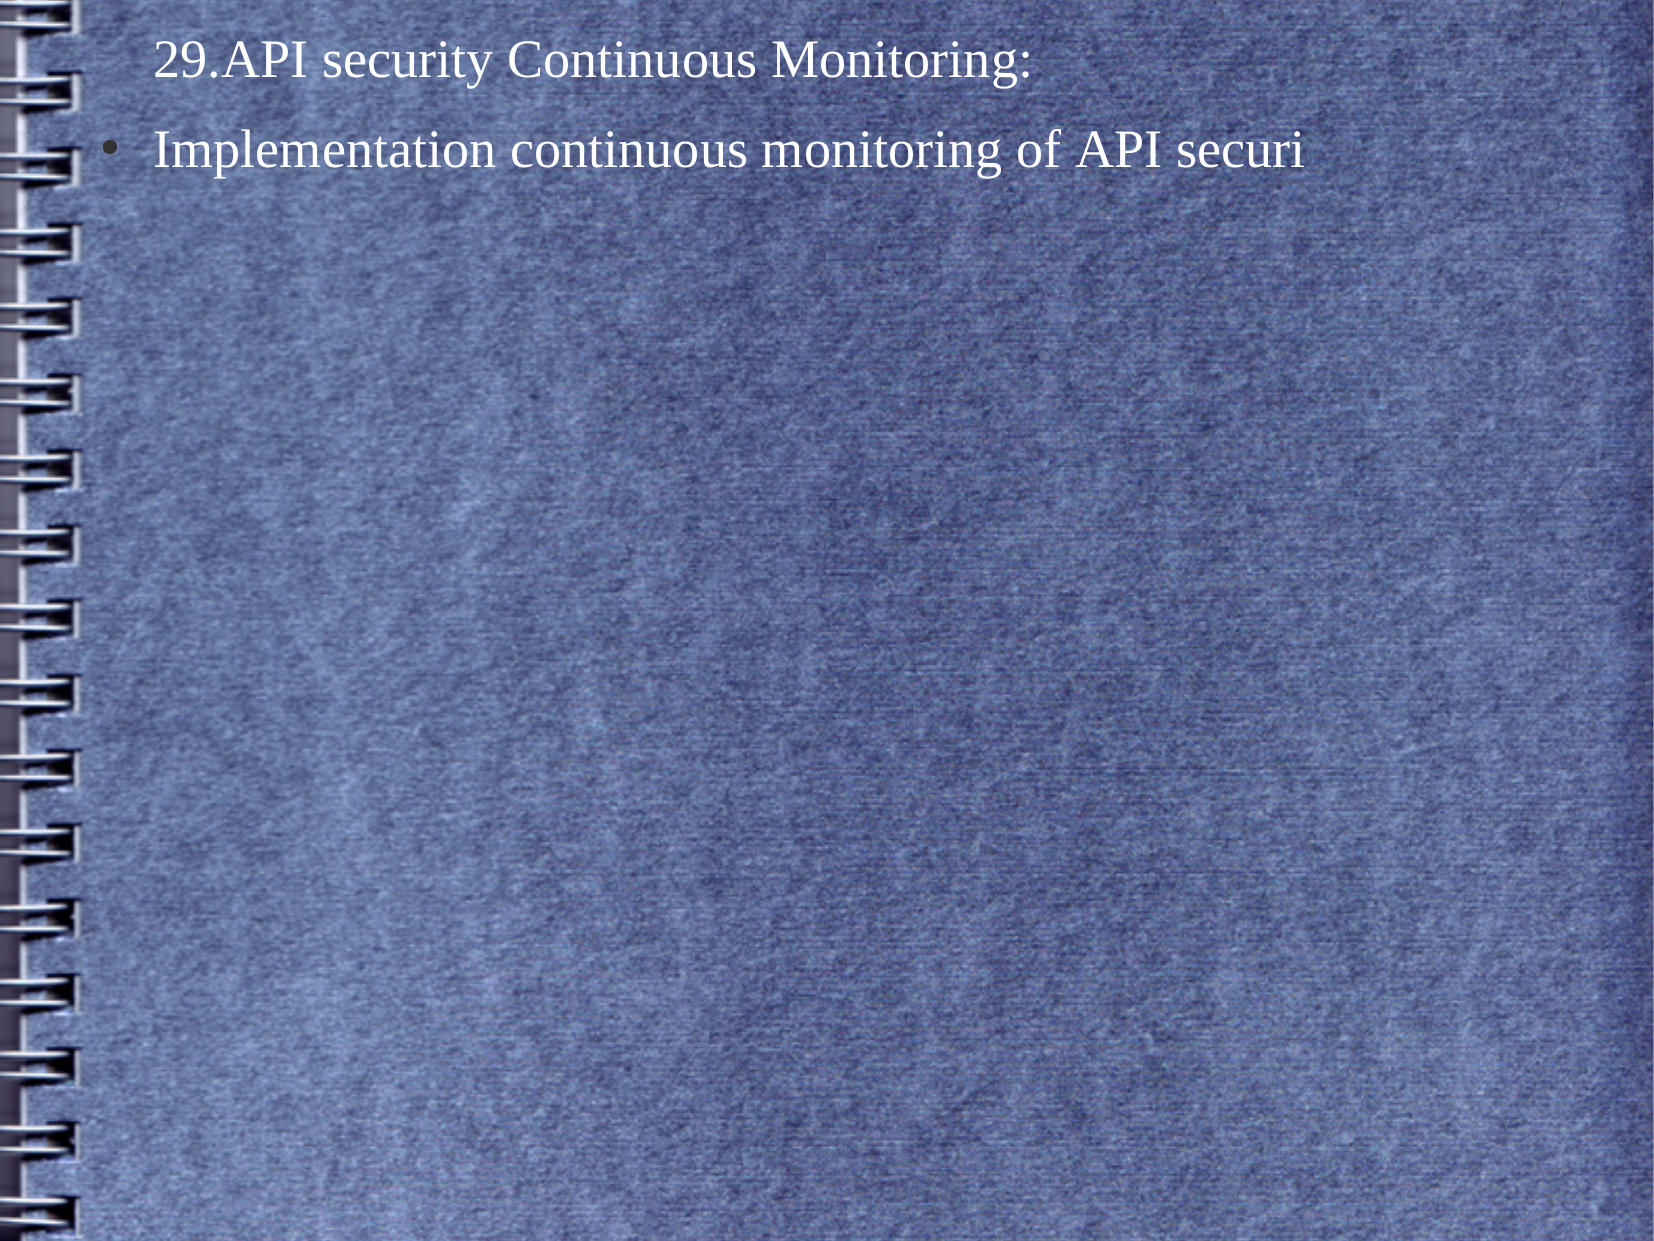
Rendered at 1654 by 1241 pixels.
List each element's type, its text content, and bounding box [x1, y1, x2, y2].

list 29.API security Continuous Monitoring: Implementation continuous monitoring of API securi [82, 29, 1625, 1109]
picture [0, 0, 1654, 1241]
